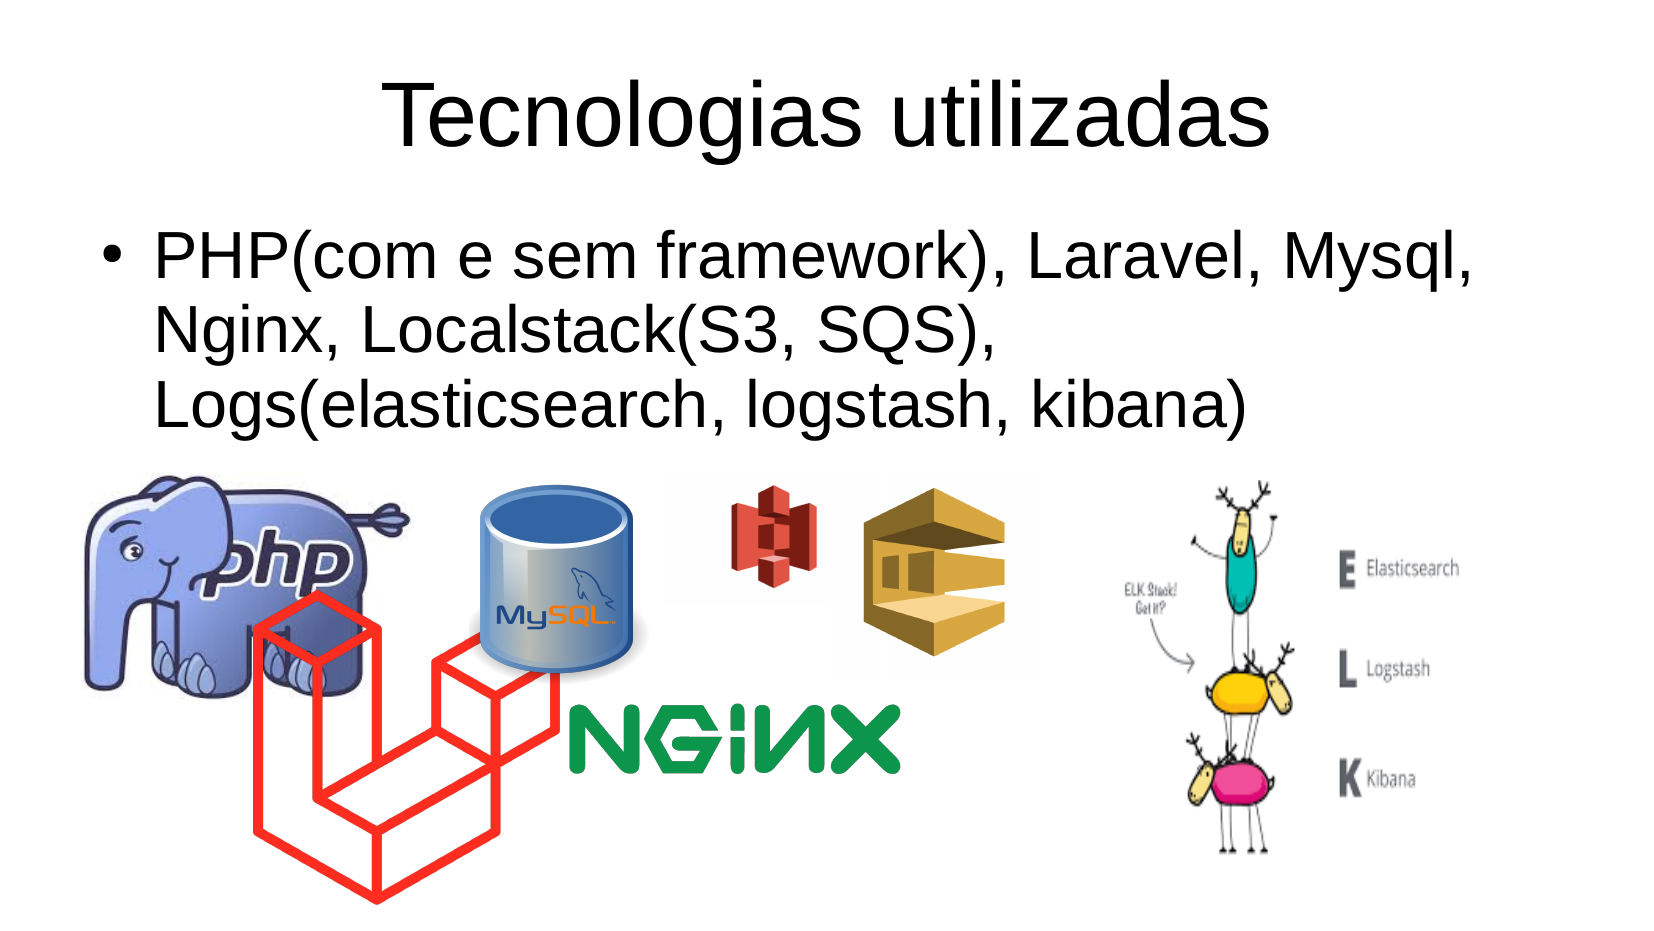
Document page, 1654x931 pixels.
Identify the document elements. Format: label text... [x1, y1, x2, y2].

picture [81, 453, 1042, 910]
title Tecnologias utilizadas [82, 37, 1571, 193]
picture [1058, 480, 1536, 857]
list PHP(com e sem framework), Laravel, Mysql, Nginx, Localstack(S3, SQS), Logs(elasticsearch, logstash, kibana) [82, 217, 1571, 443]
